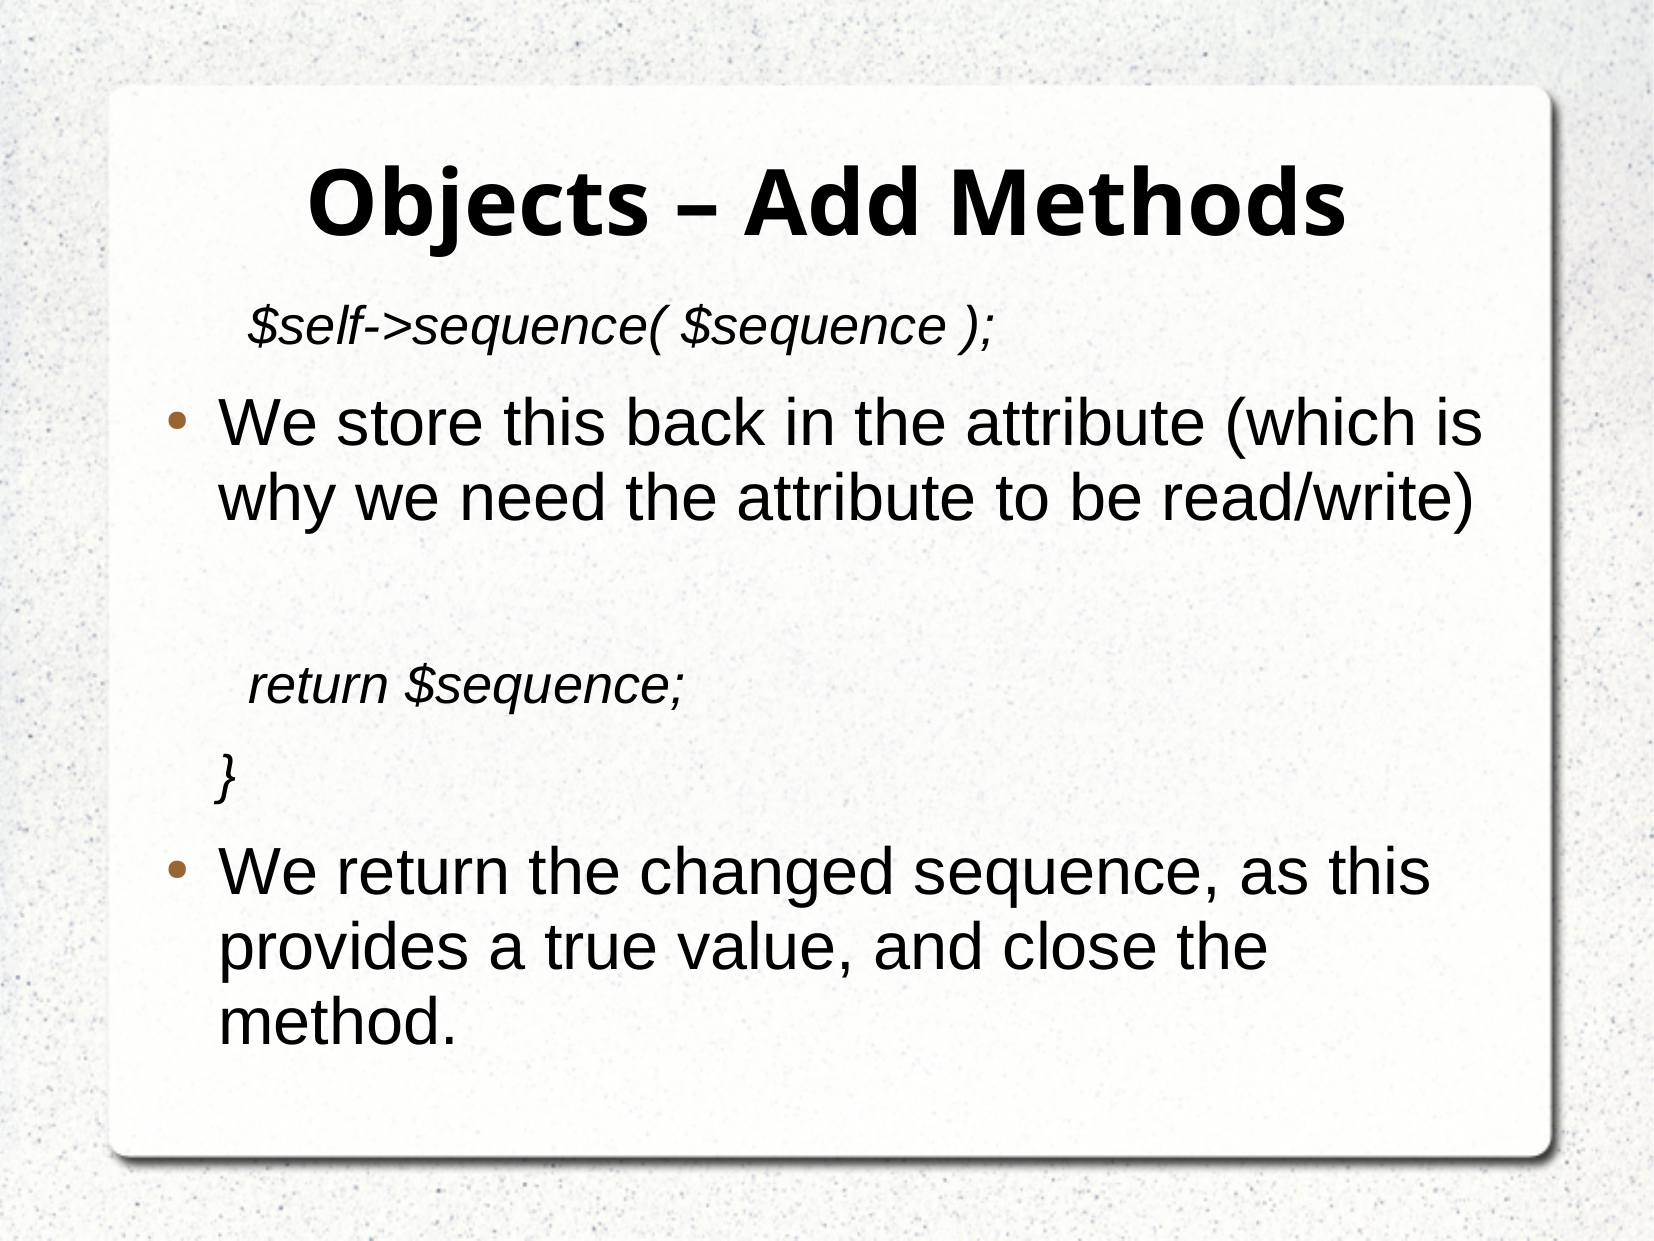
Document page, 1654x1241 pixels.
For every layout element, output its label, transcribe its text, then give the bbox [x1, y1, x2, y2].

picture [0, 0, 1654, 1241]
title Objects – Add Methods [118, 96, 1536, 304]
list $self->sequence( $sequence ); We store this back in the attribute (which is why we need the attribute to be read/write) return $sequence; } We return the changed sequence, as this provides a true value, and close the method. [147, 295, 1506, 1058]
